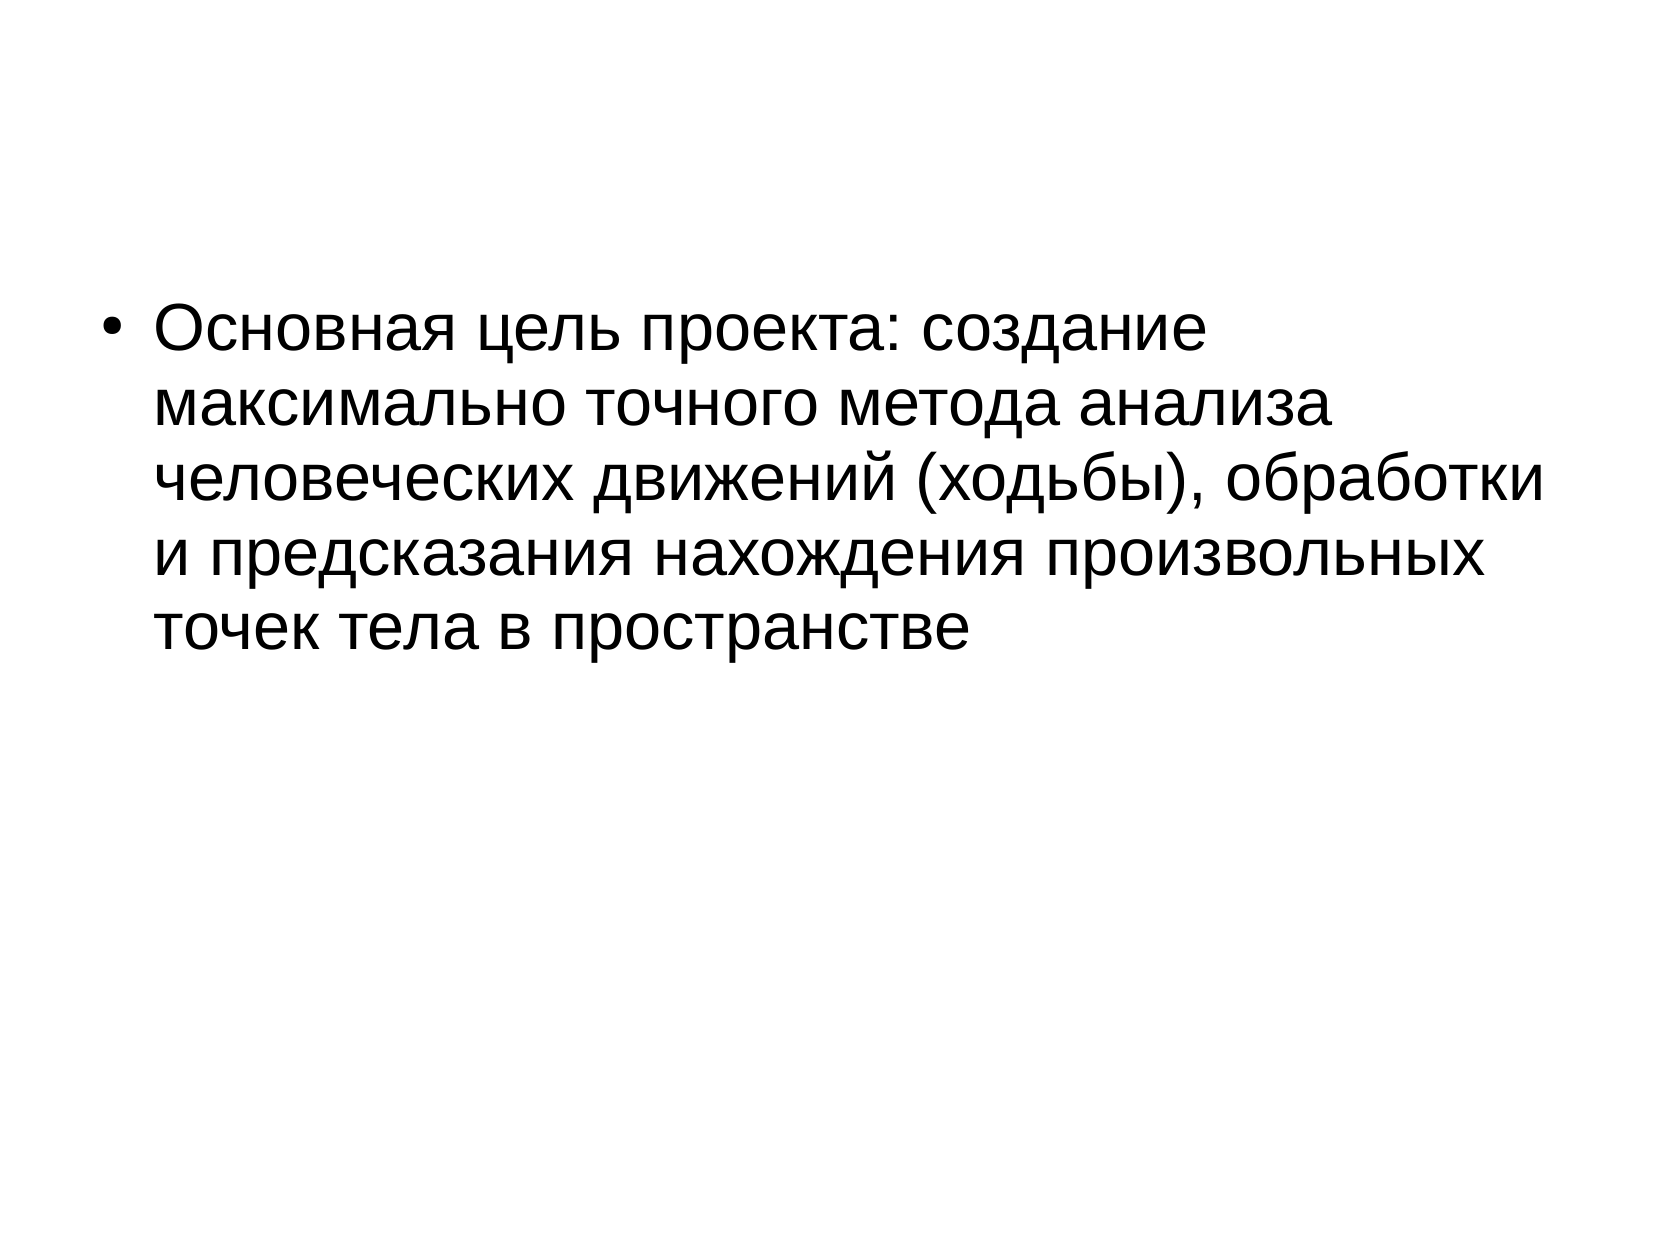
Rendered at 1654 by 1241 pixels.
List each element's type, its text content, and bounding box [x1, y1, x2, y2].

list Основная цель проекта: создание максимально точного метода анализа человеческих движений (ходьбы), обработки и предсказания нахождения произвольных точек тела в пространстве [82, 290, 1571, 1109]
